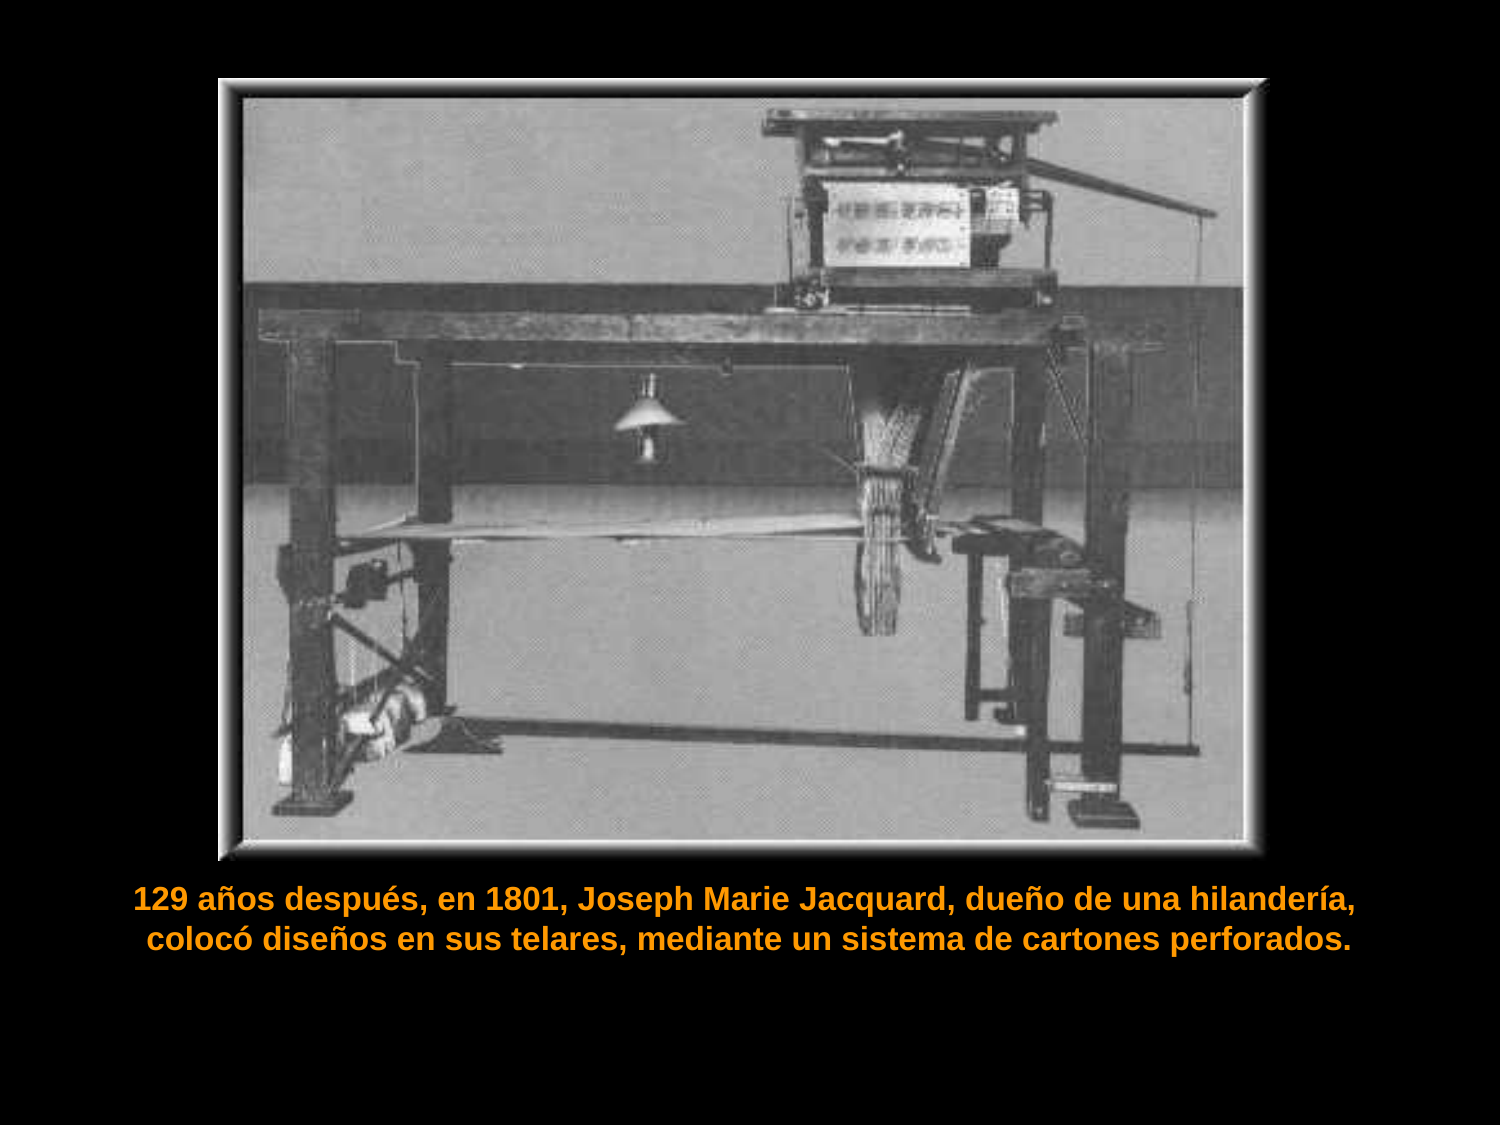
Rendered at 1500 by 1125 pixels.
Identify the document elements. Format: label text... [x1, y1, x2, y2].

picture [218, 78, 1270, 861]
text_box 129 años después, en 1801, Joseph Marie Jacquard, dueño de una hilandería, colocó diseños en sus telares, mediante un sistema de cartones perforados. [0, 869, 1500, 965]
